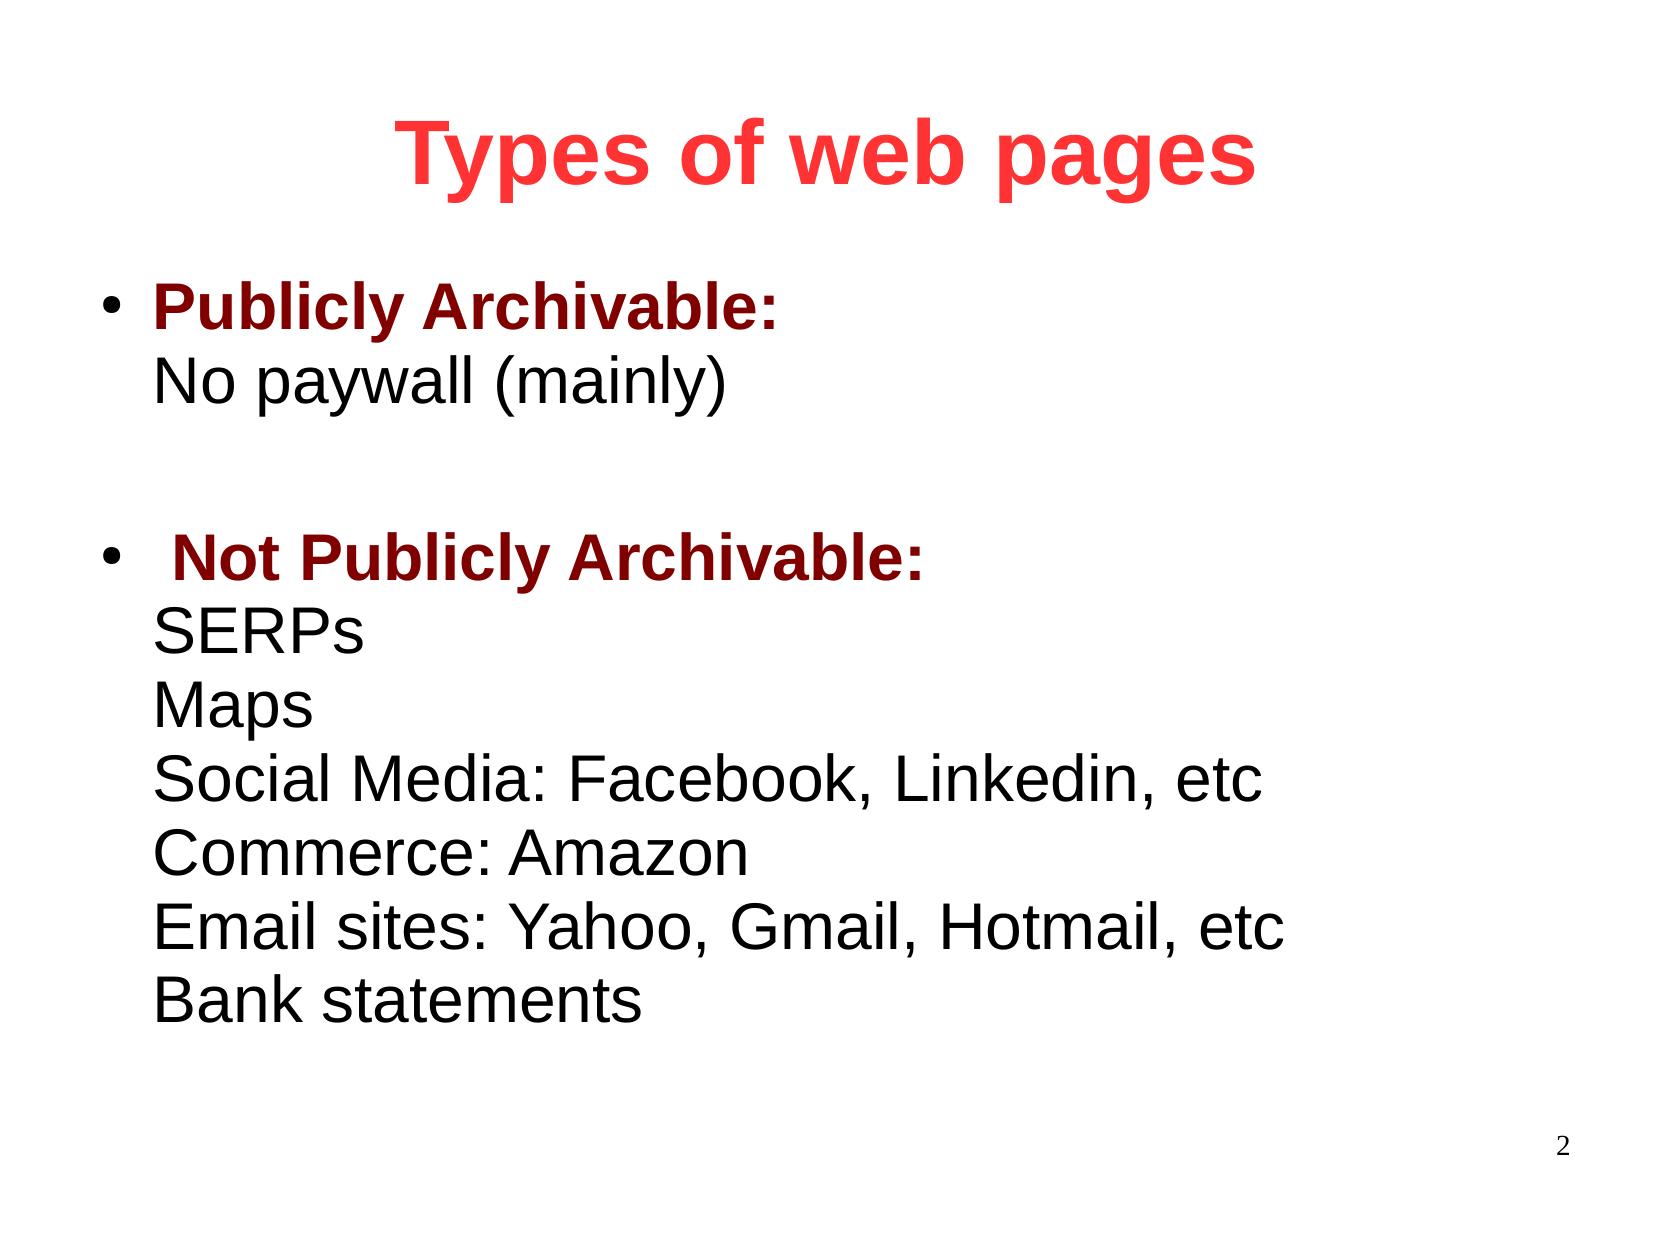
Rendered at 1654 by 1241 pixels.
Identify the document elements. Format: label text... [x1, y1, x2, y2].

list Publicly Archivable: No paywall (mainly) Not Publicly Archivable: SERPs Maps Social Media: Facebook, Linkedin, etc Commerce: Amazon Email sites: Yahoo, Gmail, Hotmail, etc Bank statements [82, 270, 1571, 1186]
title Types of web pages [82, 49, 1571, 257]
